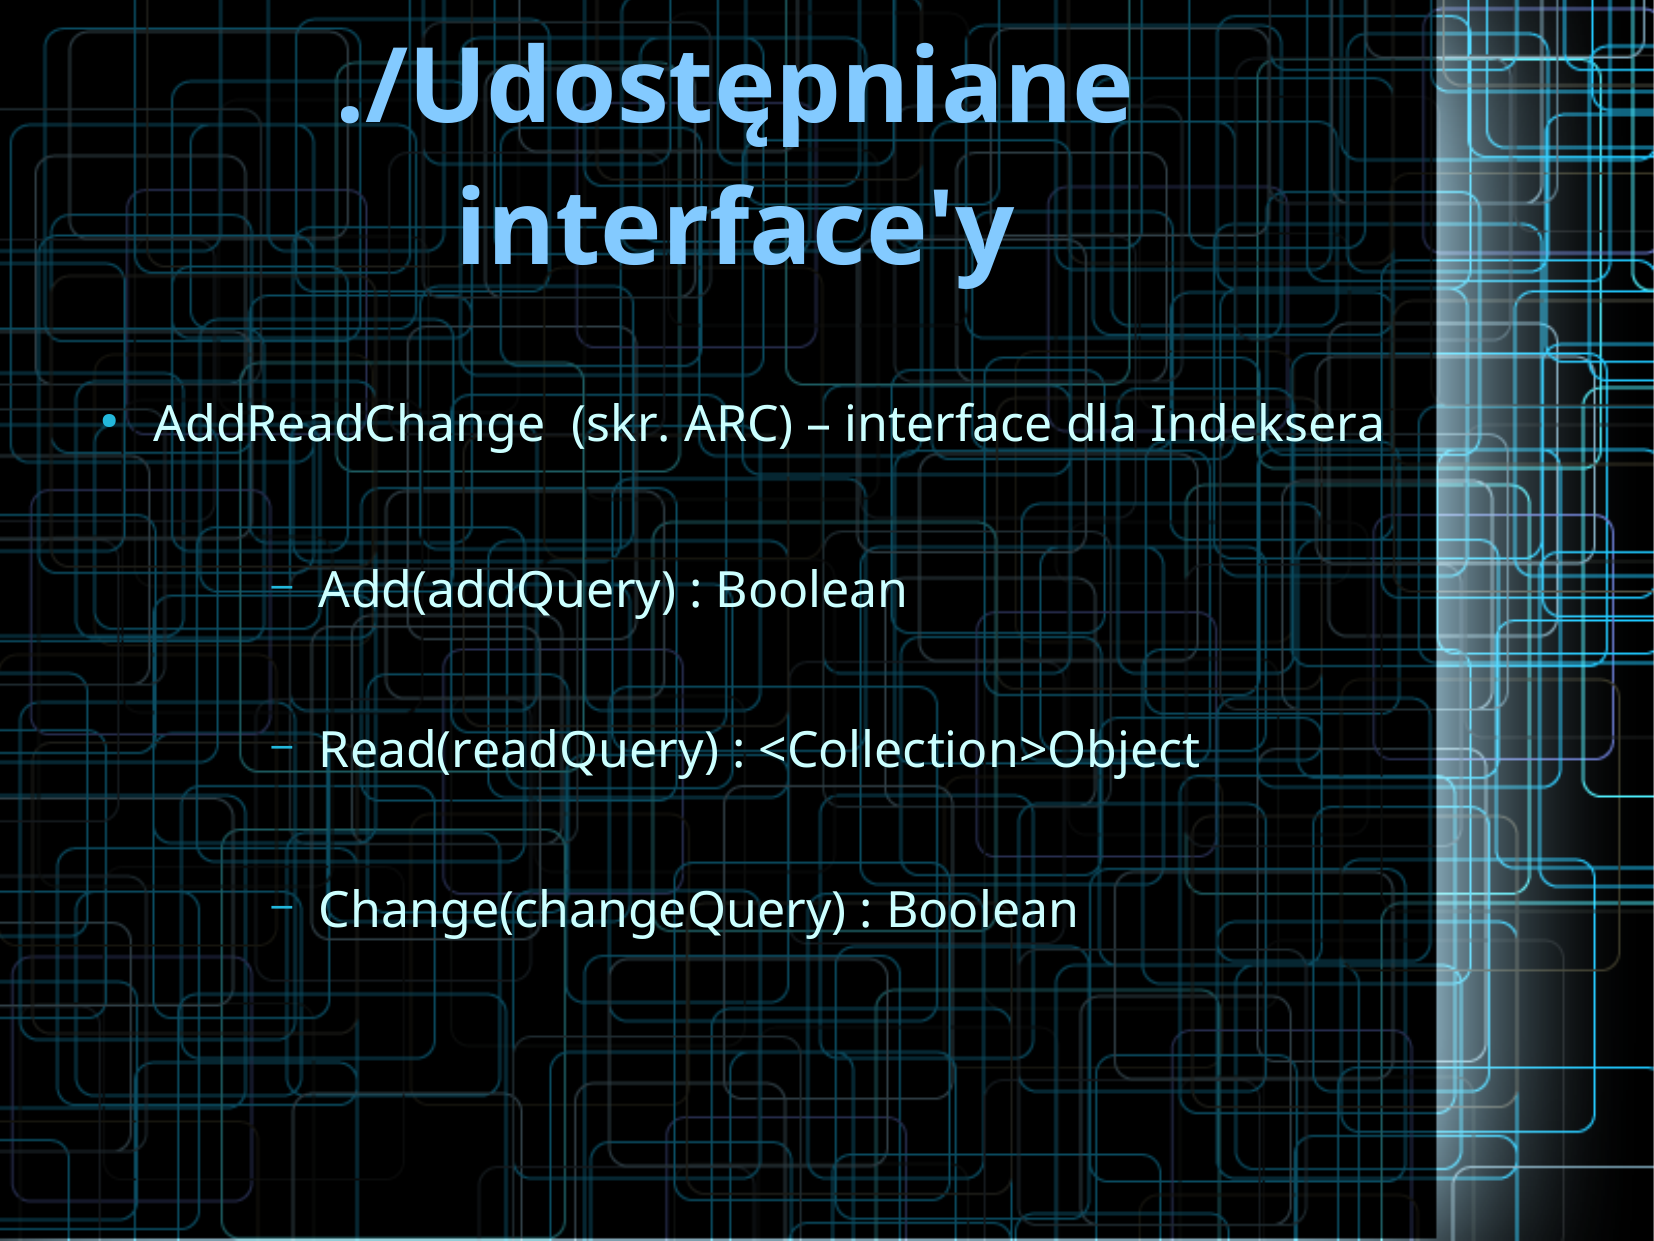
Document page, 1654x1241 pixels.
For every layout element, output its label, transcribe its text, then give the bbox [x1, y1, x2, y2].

list AddReadChange (skr. ARC) – interface dla Indeksera Add(addQuery) : Boolean Read(readQuery) : <Collection>Object Change(changeQuery) : Boolean [82, 290, 1388, 1203]
picture [0, 0, 1654, 1241]
title ./Udostępniane interface'y [82, 26, 1388, 280]
